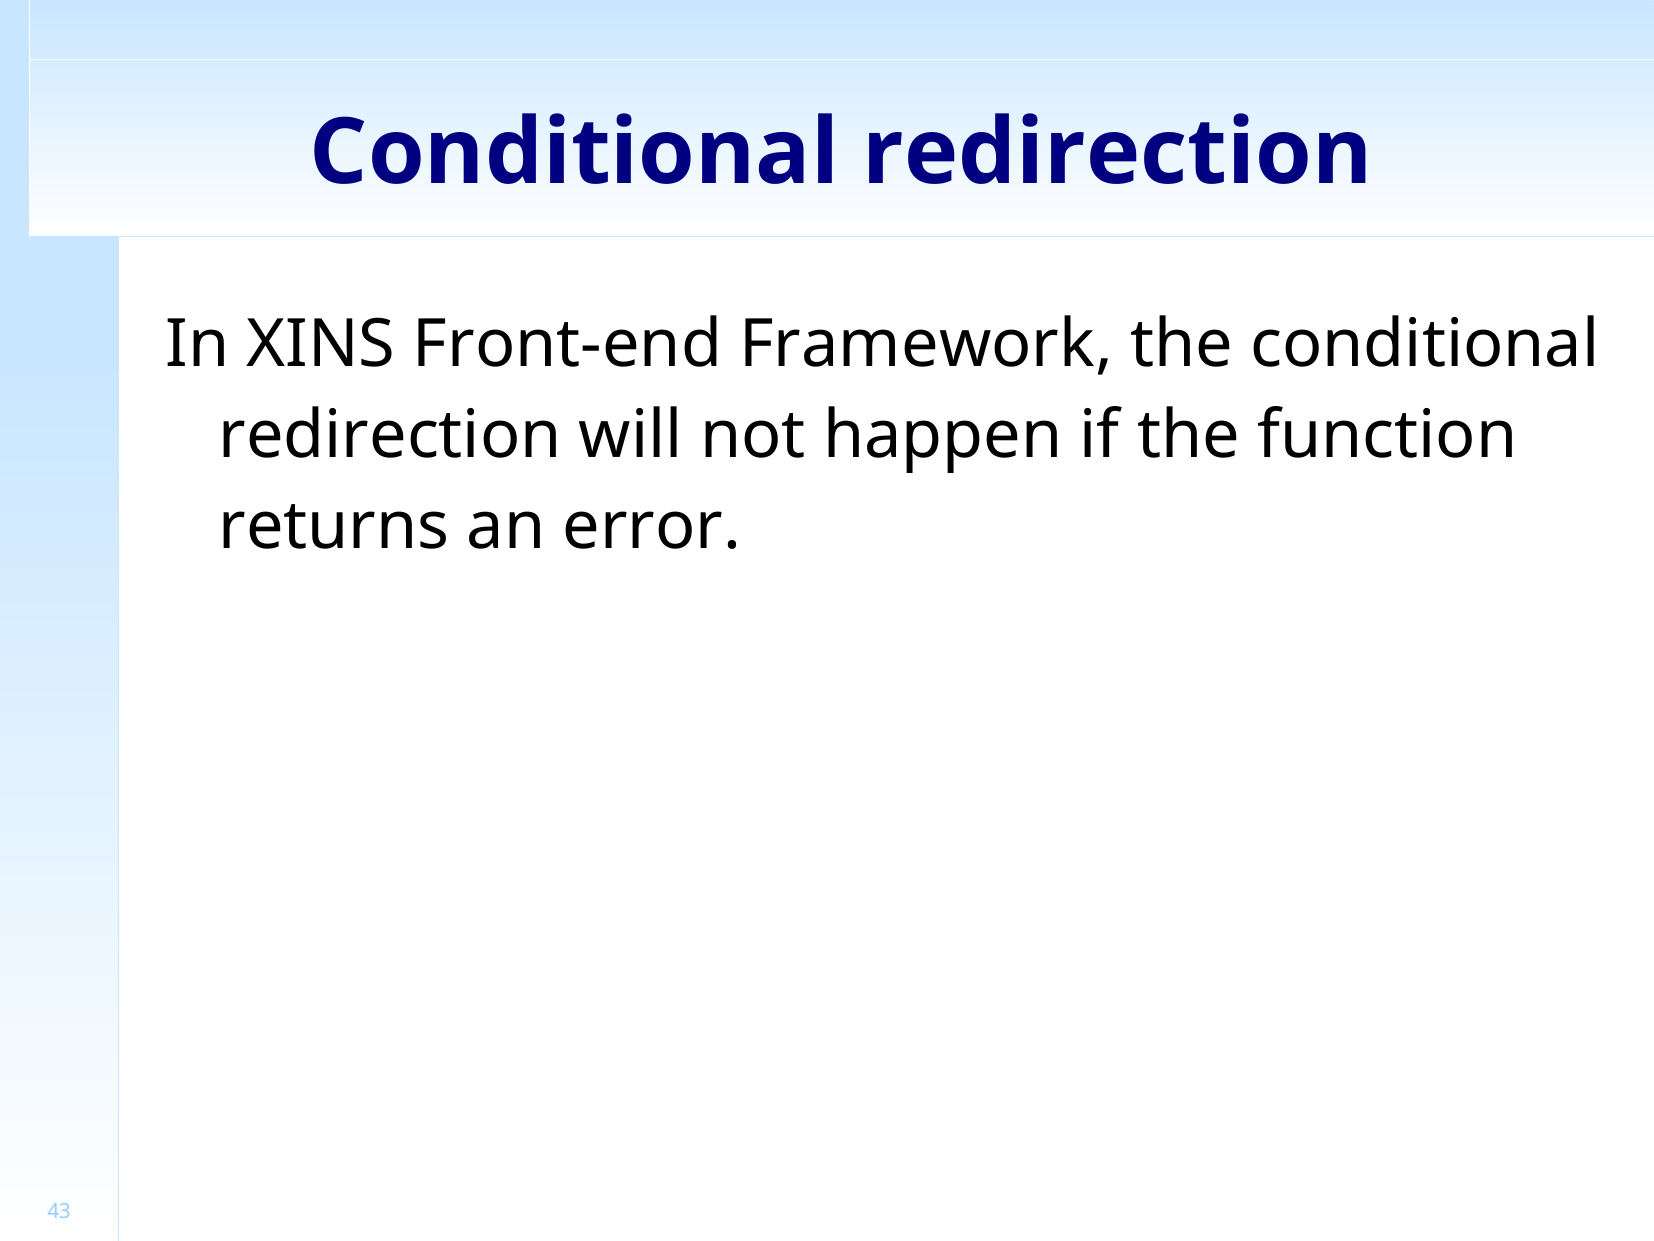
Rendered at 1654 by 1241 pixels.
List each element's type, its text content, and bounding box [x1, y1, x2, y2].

title Conditional redirection [29, 59, 1654, 237]
list In XINS Front-end Framework, the conditional redirection will not happen if the function returns an error. [147, 295, 1625, 1182]
